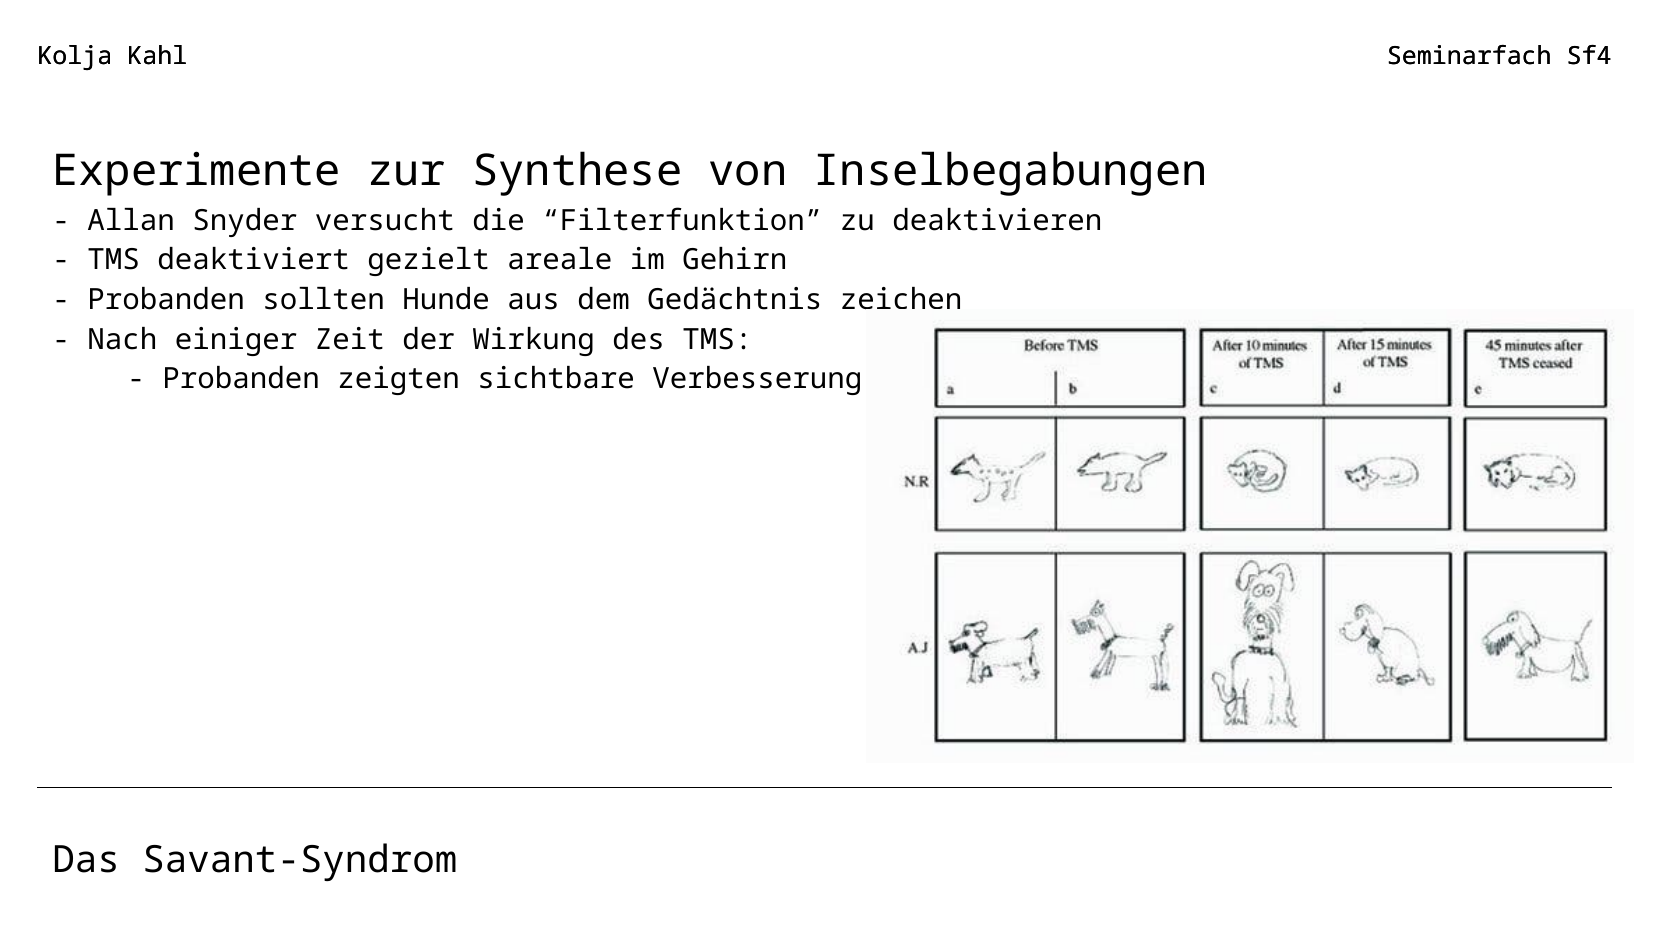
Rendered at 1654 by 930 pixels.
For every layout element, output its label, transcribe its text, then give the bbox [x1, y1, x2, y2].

title Seminarfach Sf4 [1312, 37, 1612, 76]
text_box Experimente zur Synthese von Inselbegabungen - Allan Snyder versucht die “Filterfunktion” zu deaktivieren - TMS deaktiviert gezielt areale im Gehirn - Probanden sollten Hunde aus dem Gedächtnis zeichen - Nach einiger Zeit der Wirkung des TMS: - Probanden zeigten sichtbare Verbesserung [37, 131, 1368, 713]
text_box Das Savant-Syndrom [37, 825, 563, 930]
picture [866, 309, 1634, 763]
title Kolja Kahl [37, 37, 225, 76]
